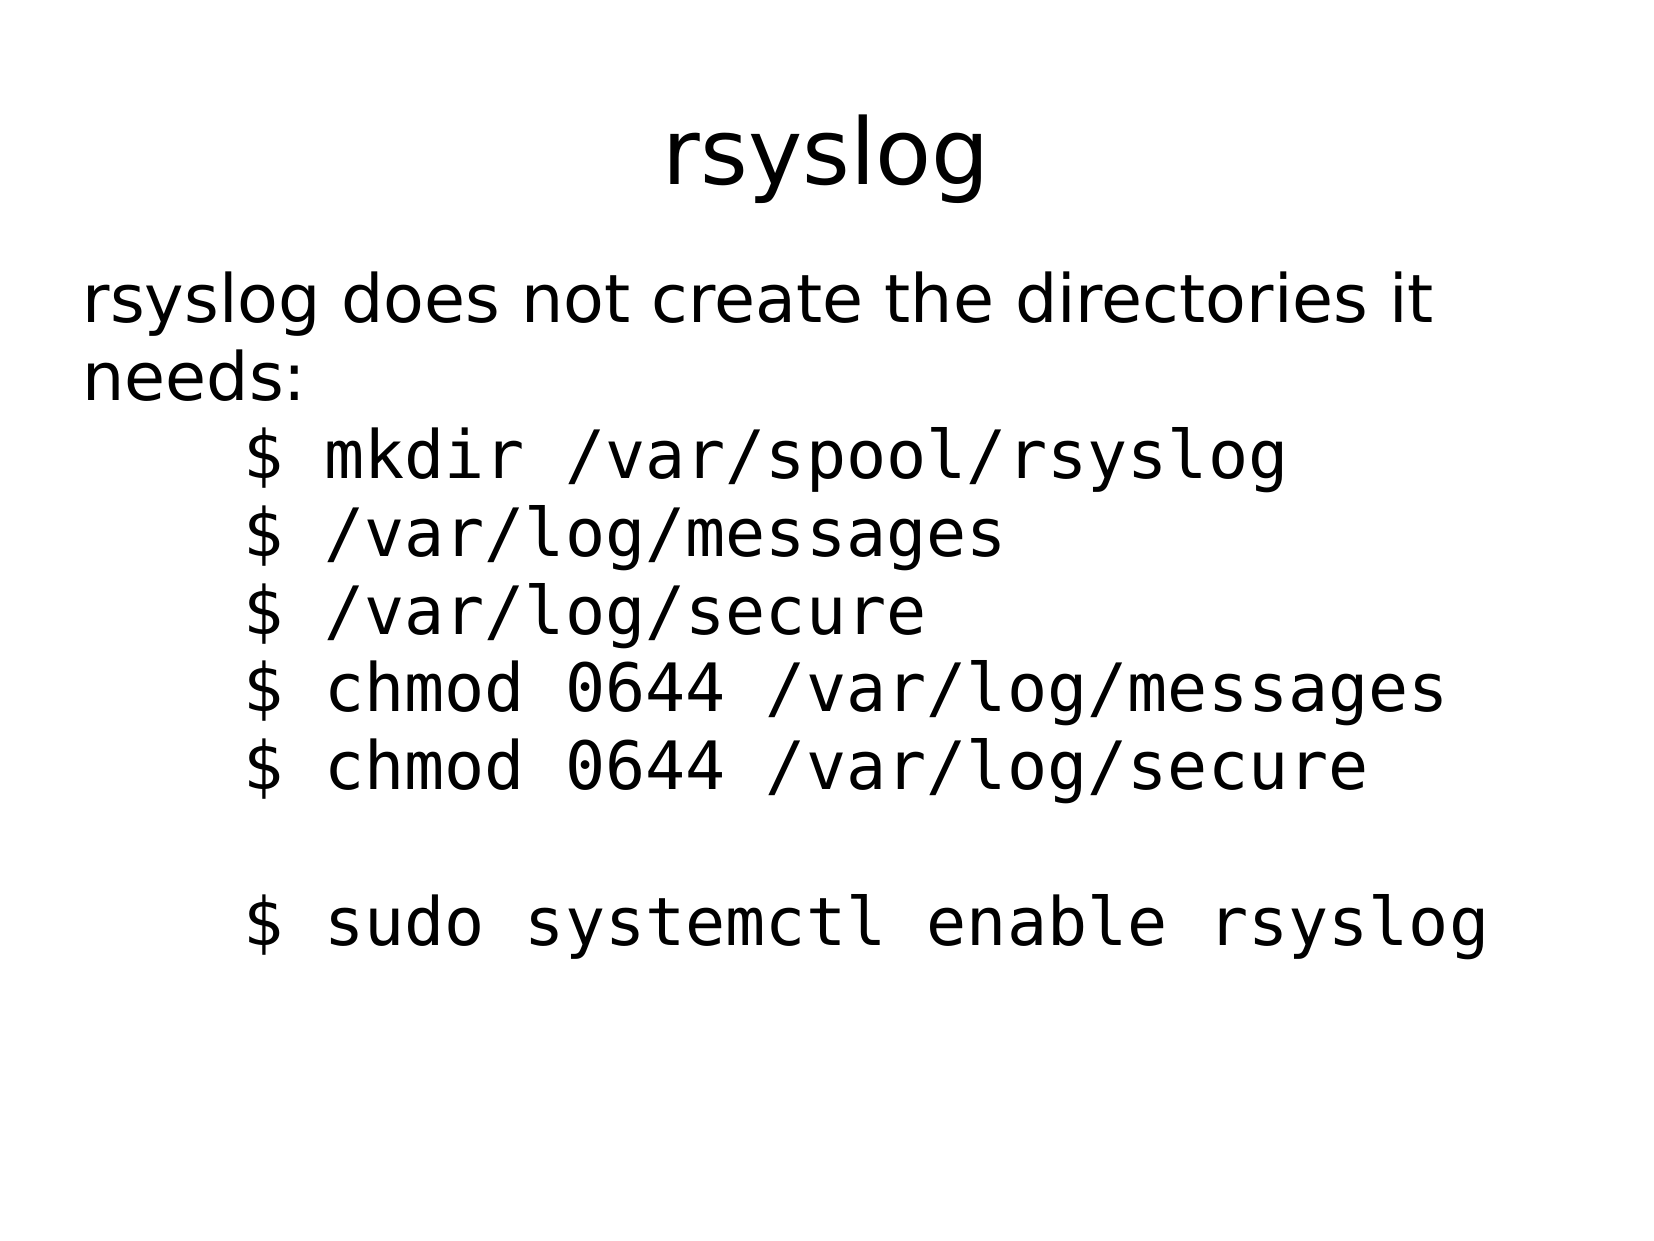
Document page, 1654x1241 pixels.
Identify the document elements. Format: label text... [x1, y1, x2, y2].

subtitle rsyslog does not create the directories it needs: $ mkdir /var/spool/rsyslog $ /var/log/messages $ /var/log/secure $ chmod 0644 /var/log/messages $ chmod 0644 /var/log/secure $ sudo systemctl enable rsyslog [82, 260, 1571, 1039]
title rsyslog [82, 49, 1571, 257]
